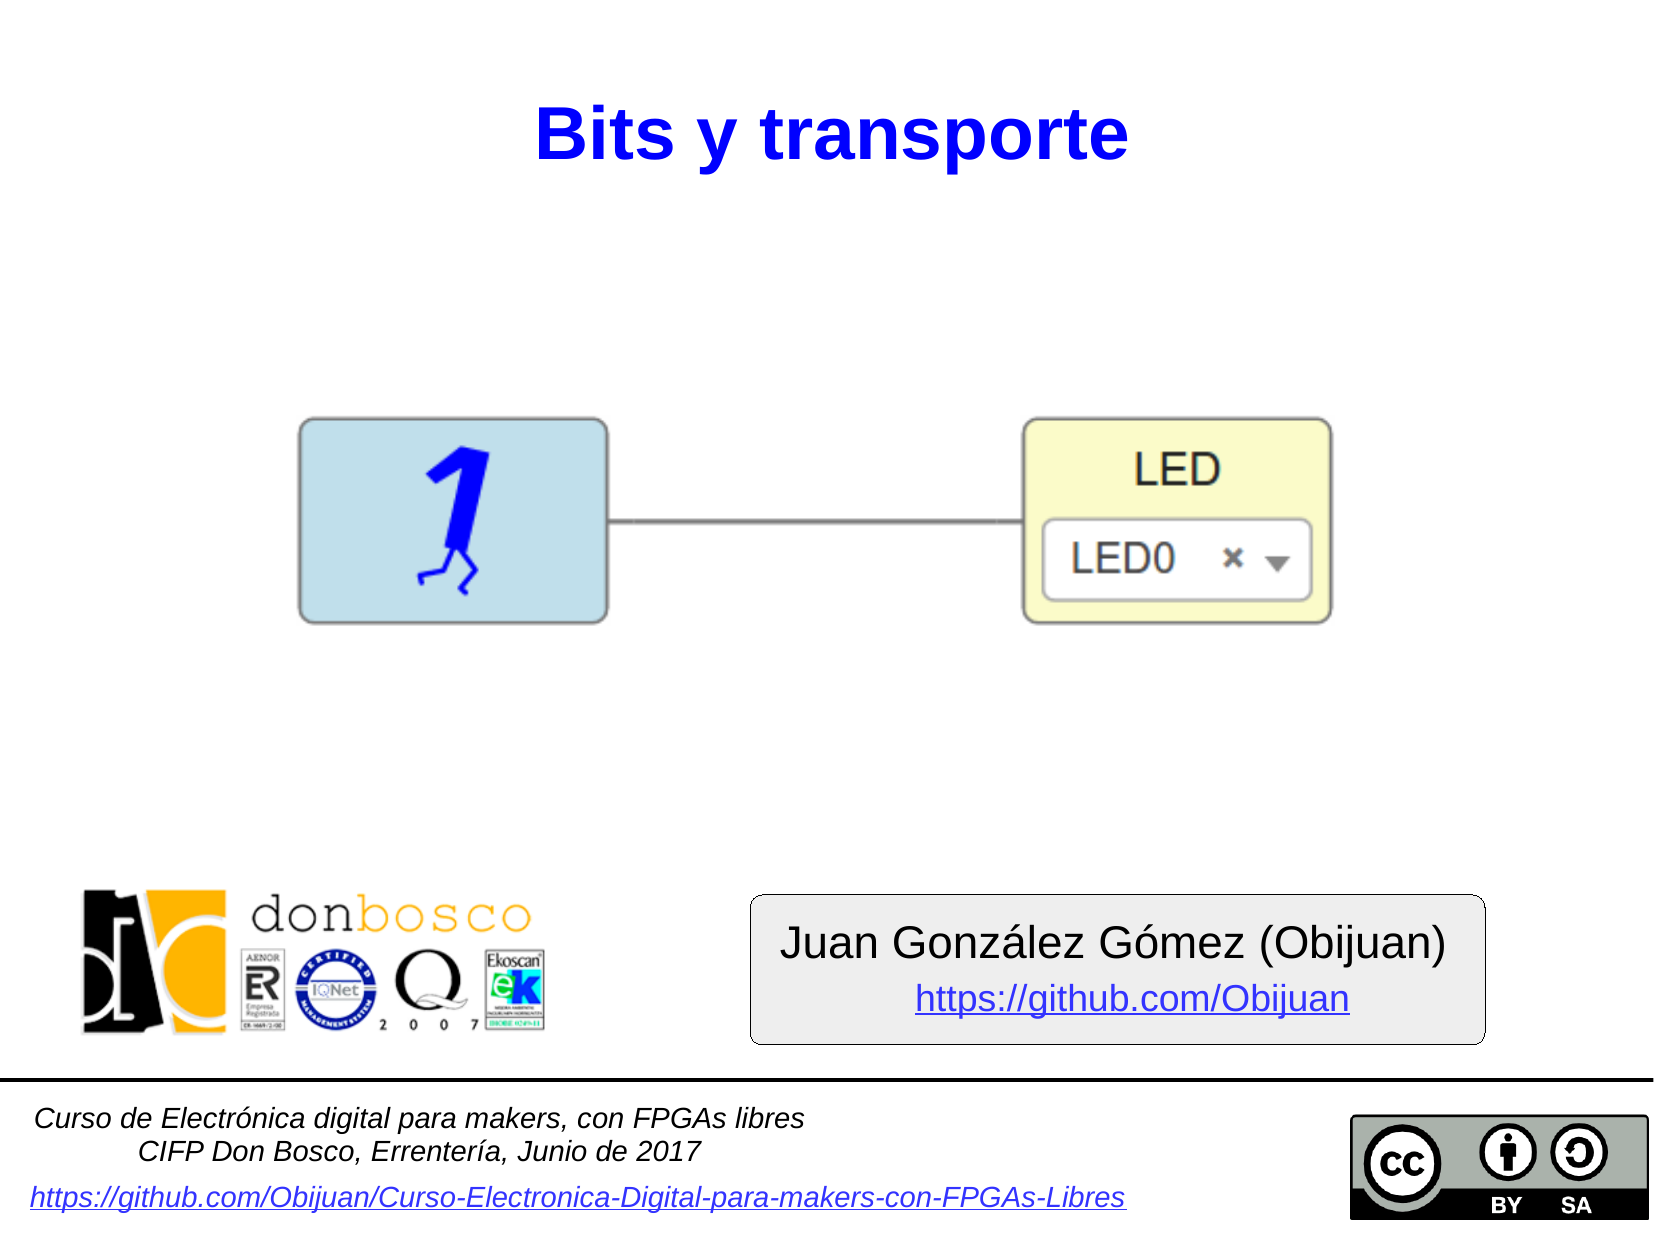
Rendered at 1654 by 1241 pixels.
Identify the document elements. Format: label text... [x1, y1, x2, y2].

text_box Juan González Gómez (Obijuan) [765, 909, 1486, 1000]
picture [1350, 1103, 1649, 1231]
title Bits y transporte [105, 30, 1561, 238]
text_box Curso de Electrónica digital para makers, con FPGAs libres CIFP Don Bosco, Errentería, Junio de 2017 [0, 1095, 856, 1176]
text_box https://github.com/Obijuan [900, 969, 1366, 1027]
text_box https://github.com/Obijuan/Curso-Electronica-Digital-para-makers-con-FPGAs-Libres [15, 1173, 1201, 1231]
picture [78, 884, 586, 1045]
text_box [750, 894, 1486, 1045]
picture [212, 329, 1426, 720]
